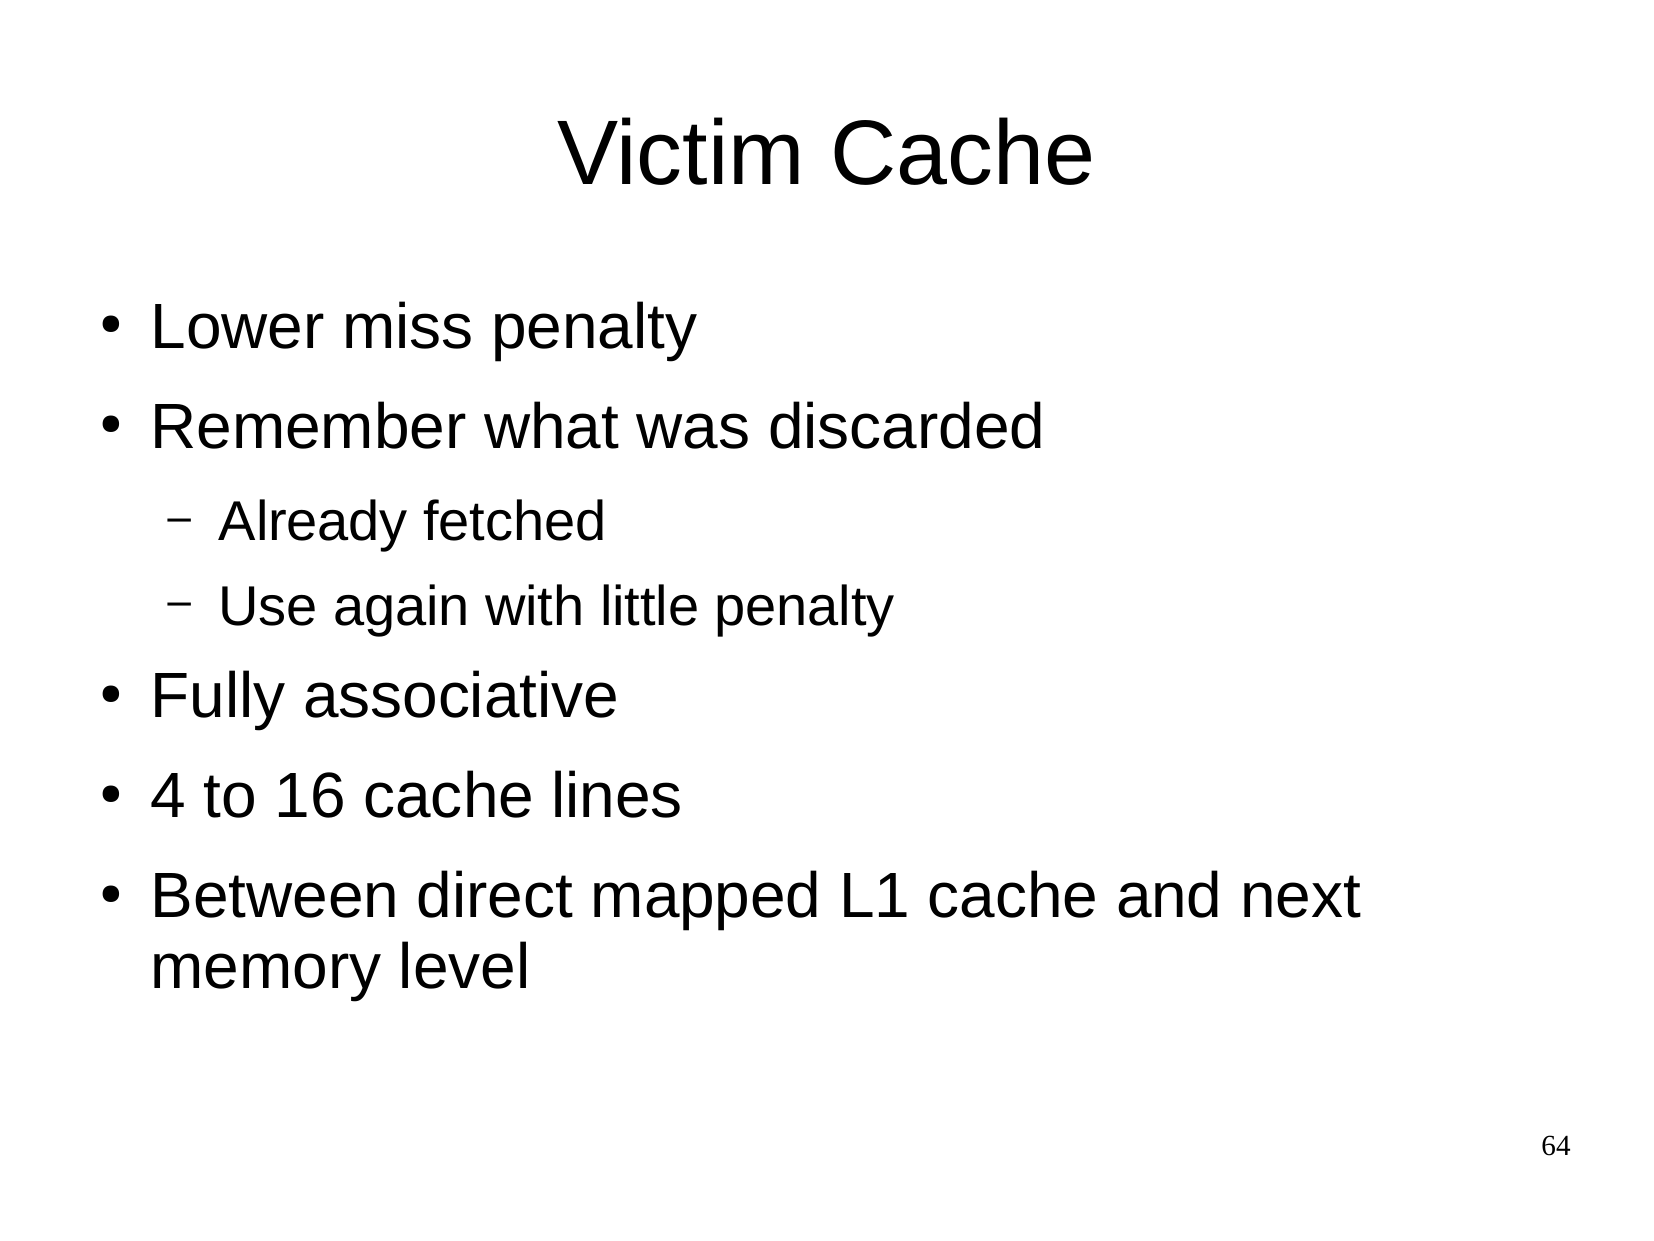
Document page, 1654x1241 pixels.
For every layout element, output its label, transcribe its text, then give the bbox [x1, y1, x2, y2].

title Victim Cache [82, 49, 1571, 257]
list Lower miss penalty Remember what was discarded Already fetched Use again with little penalty Fully associative 4 to 16 cache lines Between direct mapped L1 cache and next memory level [82, 290, 1538, 1010]
